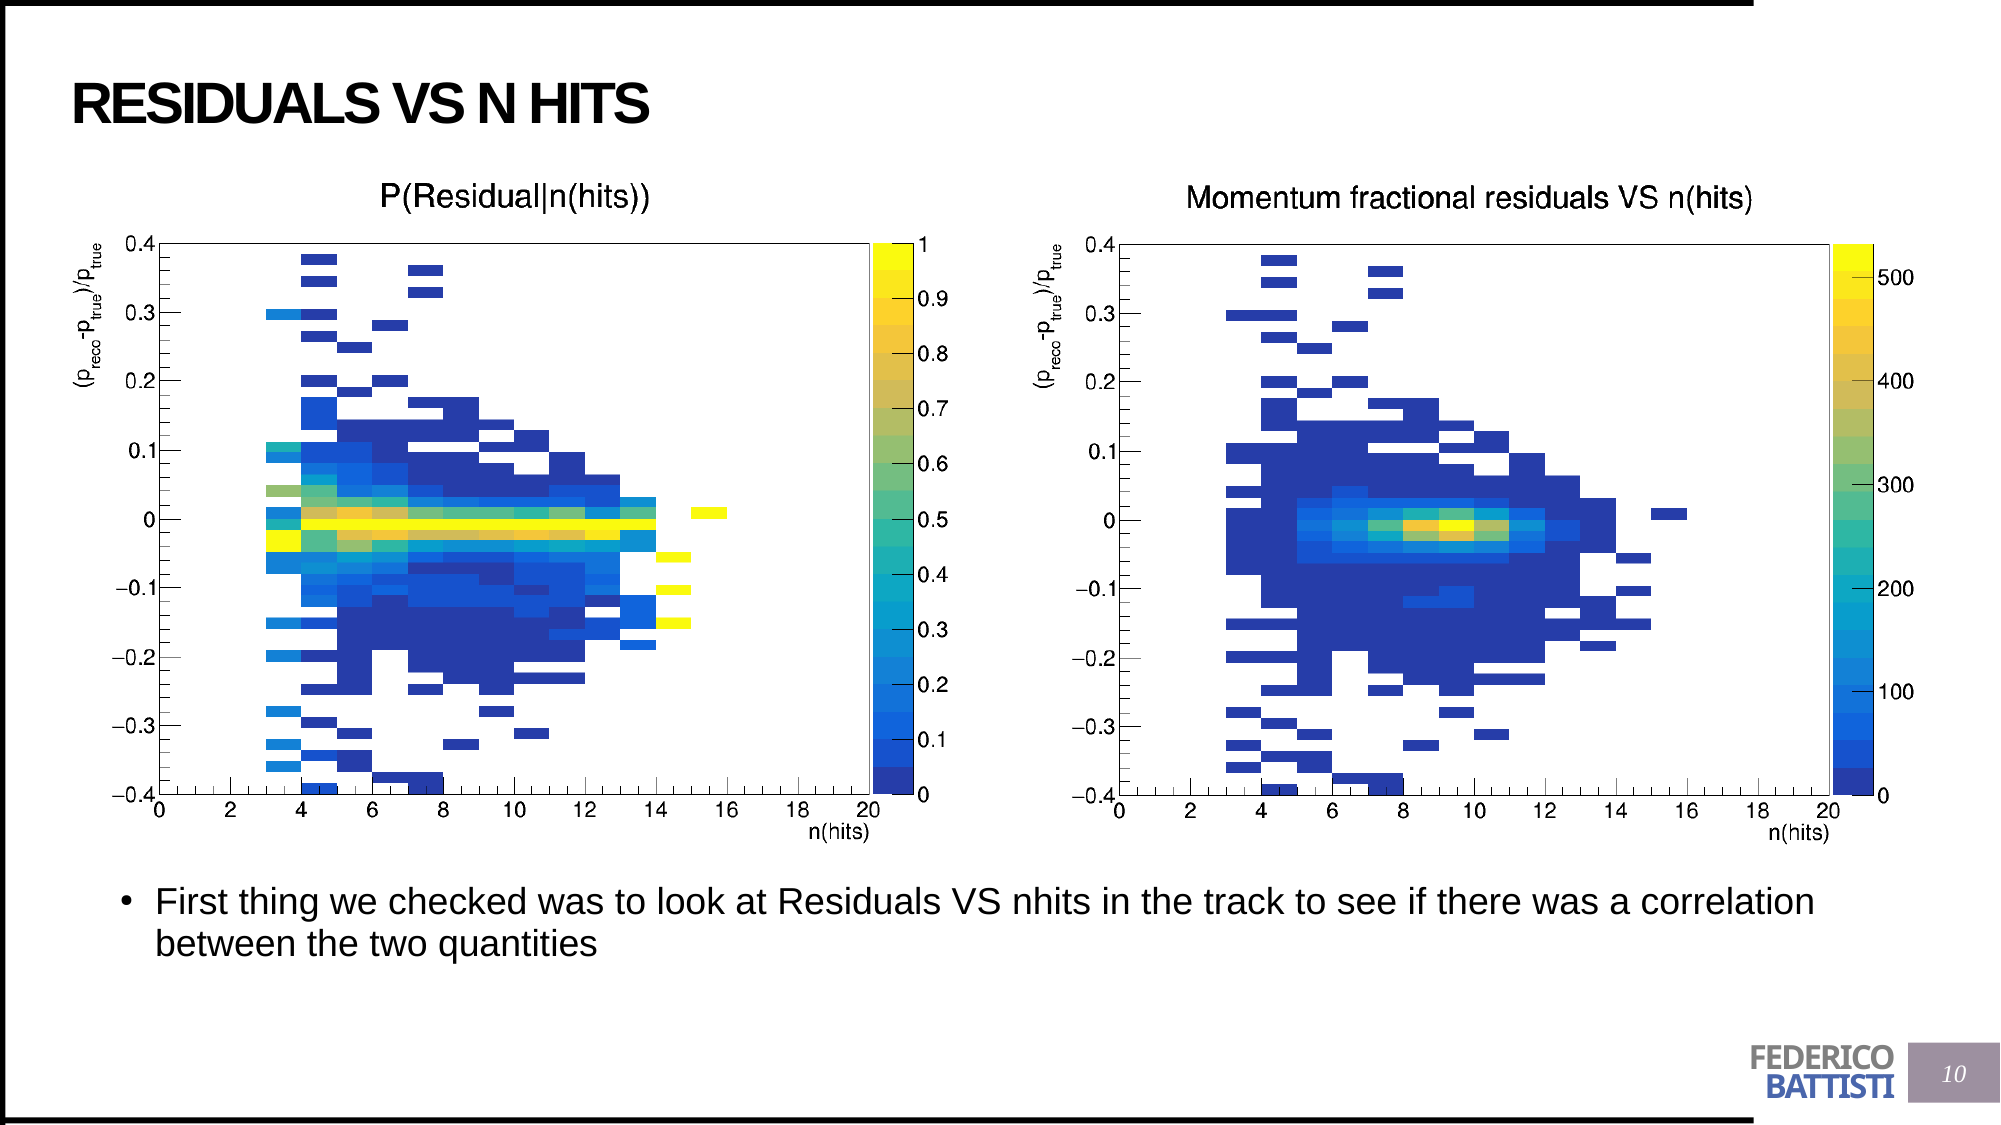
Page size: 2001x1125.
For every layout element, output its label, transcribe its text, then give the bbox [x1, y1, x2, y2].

slide_number <number> [1931, 1050, 1977, 1096]
text_box First thing we checked was to look at Residuals VS nhits in the track to see if there was a correlation between the two quantities [105, 873, 1921, 973]
picture [1031, 175, 1917, 864]
title RESIDUALS vs n hits [70, 67, 1580, 142]
picture [71, 174, 957, 863]
